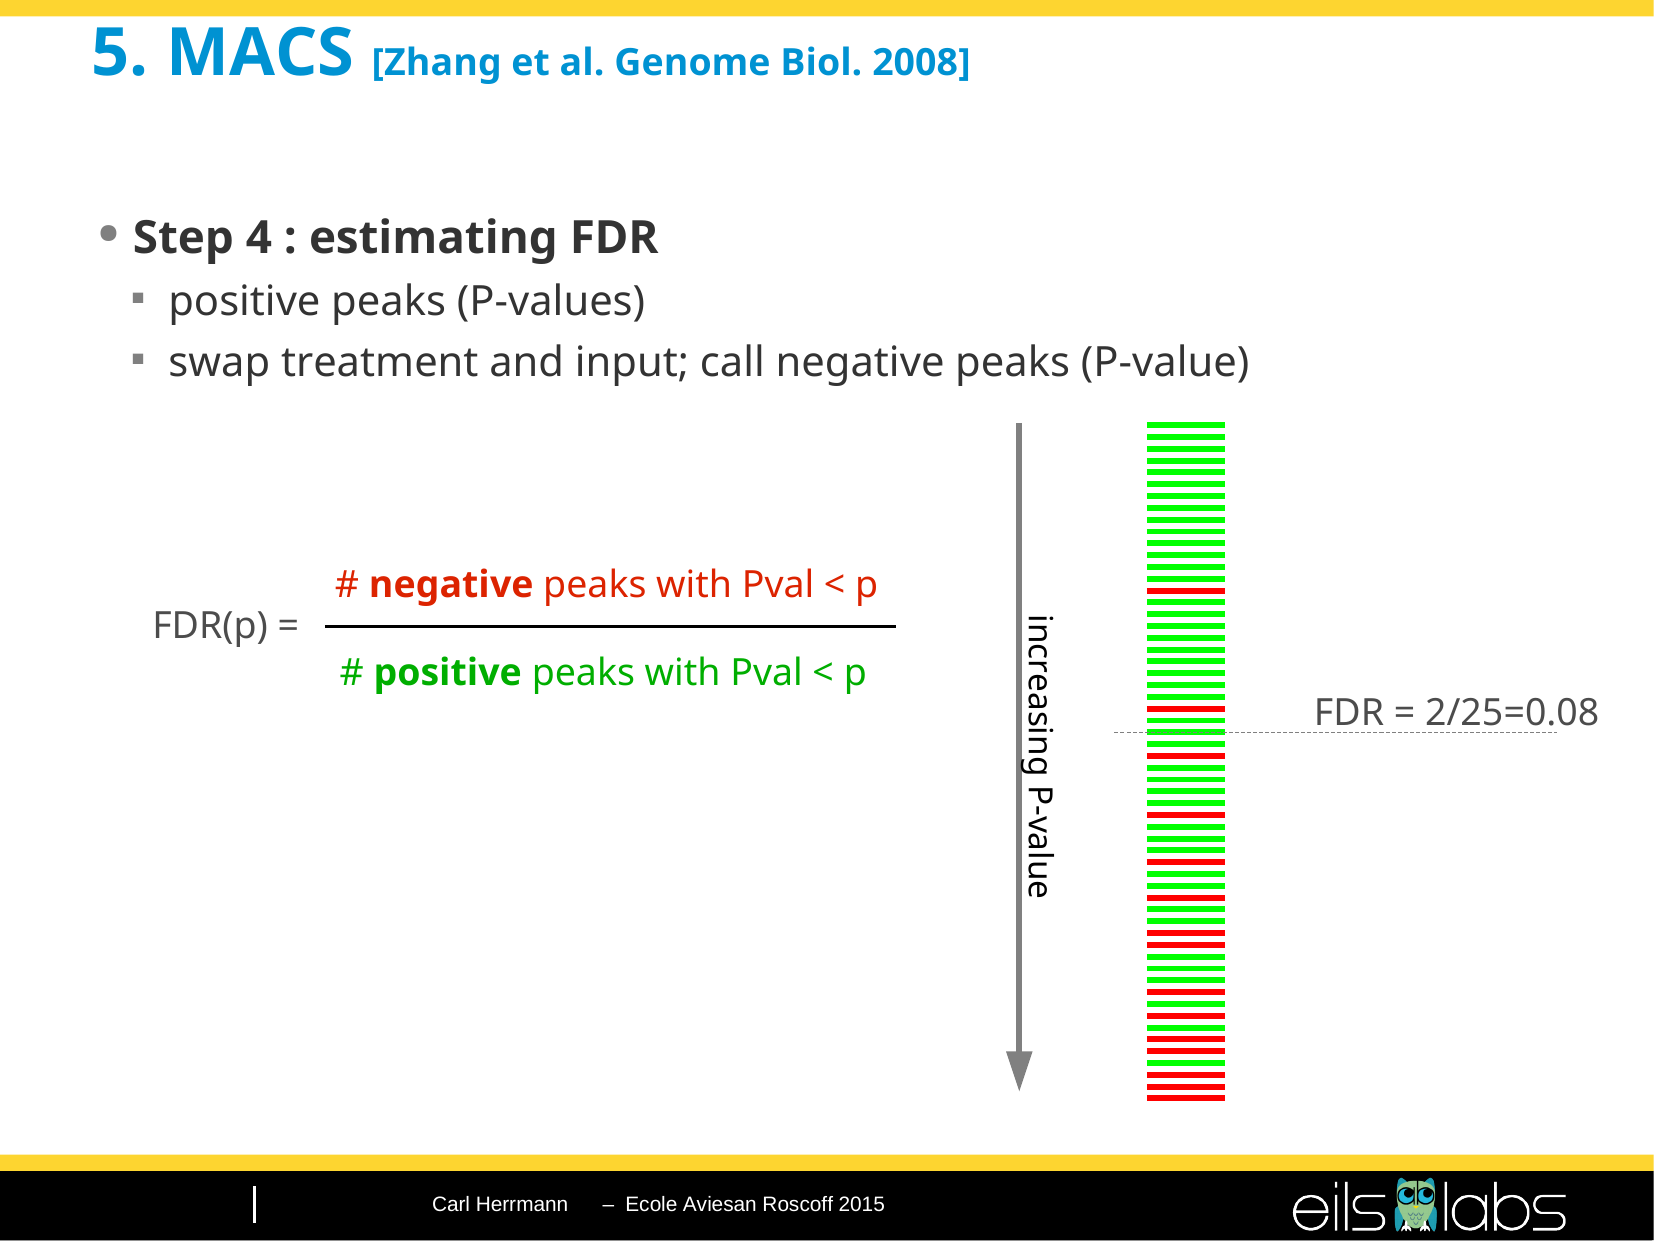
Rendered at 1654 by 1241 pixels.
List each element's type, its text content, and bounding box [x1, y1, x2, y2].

text_box FDR(p) = [137, 591, 343, 658]
list Step 4 : estimating FDR positive peaks (P-values) swap treatment and input; call negative peaks (P-value) [82, 199, 1571, 935]
title 5. MACS [Zhang et al. Genome Biol. 2008] [76, 1, 1565, 168]
text_box # positive peaks with Pval < p [324, 638, 904, 705]
text_box # negative peaks with Pval < p [320, 550, 939, 617]
text_box FDR = 2/25=0.08 [1299, 677, 1614, 745]
picture [1292, 1177, 1566, 1232]
